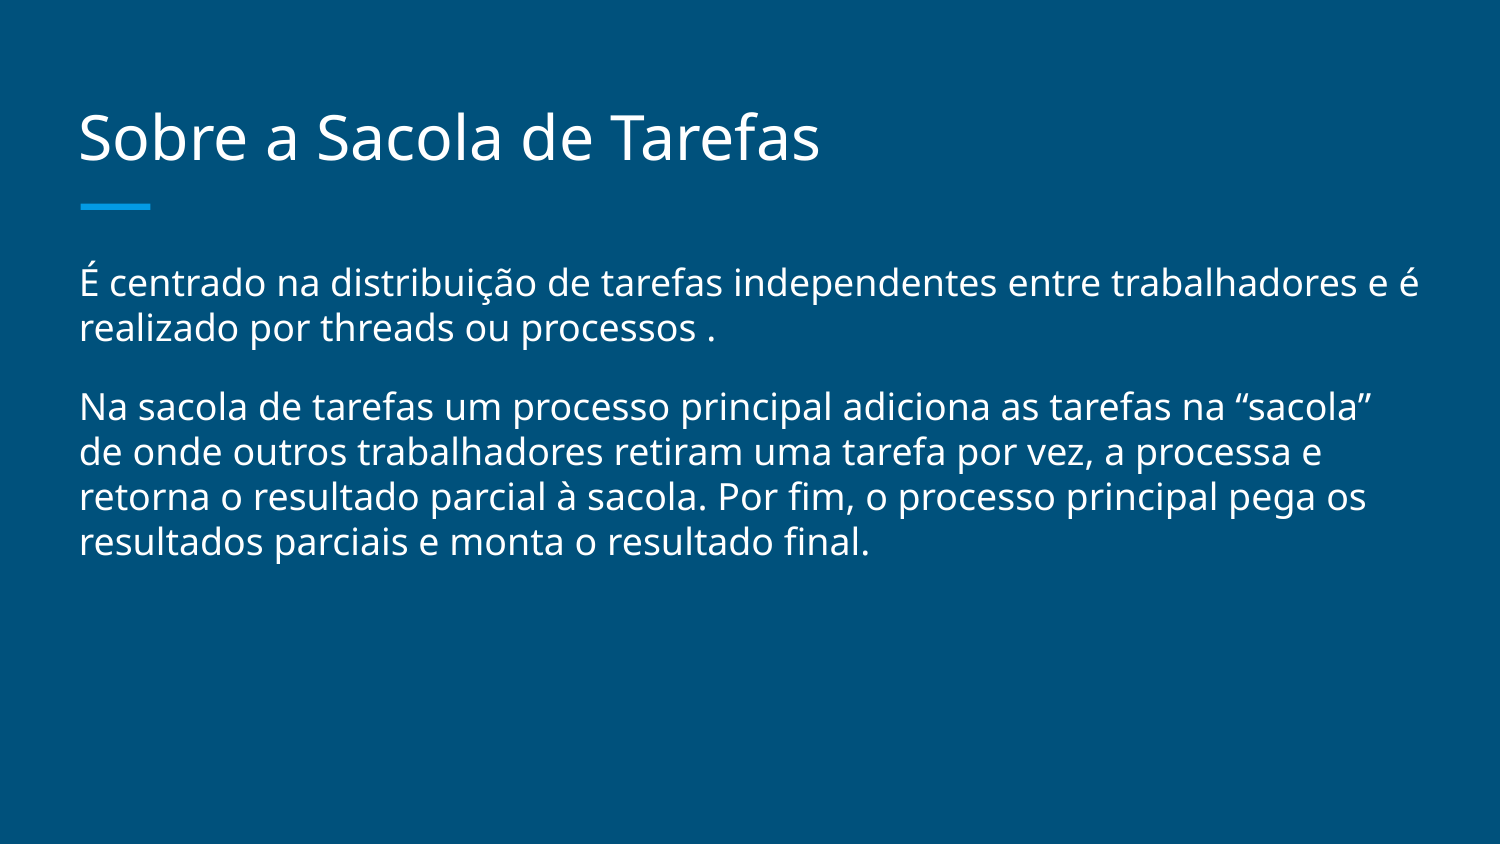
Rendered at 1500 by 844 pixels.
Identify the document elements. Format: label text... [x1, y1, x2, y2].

list É centrado na distribuição de tarefas independentes entre trabalhadores e é realizado por threads ou processos . Na sacola de tarefas um processo principal adiciona as tarefas na “sacola” de onde outros trabalhadores retiram uma tarefa por vez, a processa e retorna o resultado parcial à sacola. Por fim, o processo principal pega os resultados parciais e monta o resultado final. [63, 244, 1437, 750]
title Sobre a Sacola de Tarefas [63, 75, 1437, 188]
